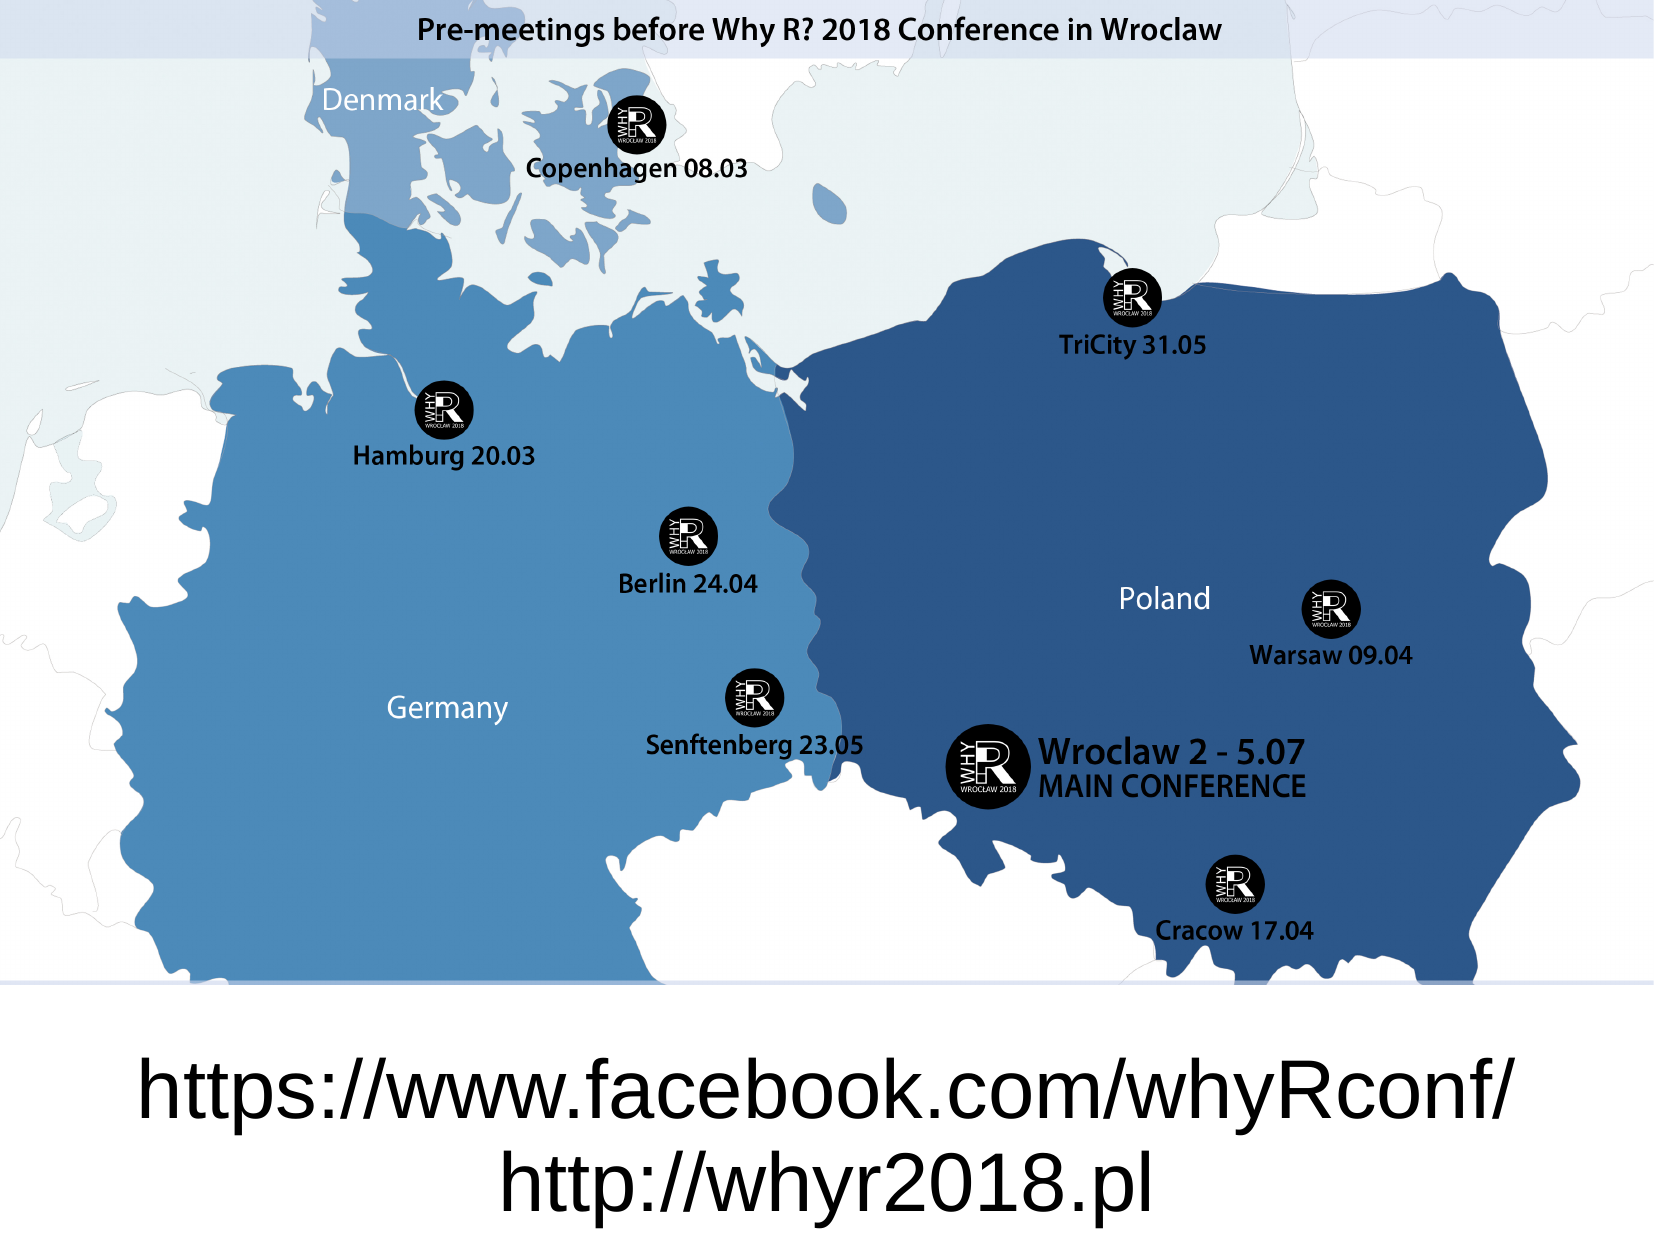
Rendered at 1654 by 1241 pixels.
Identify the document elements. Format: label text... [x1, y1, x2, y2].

title https://www.facebook.com/whyRconf/ http://whyr2018.pl [23, 1033, 1630, 1241]
picture [0, 0, 1654, 985]
